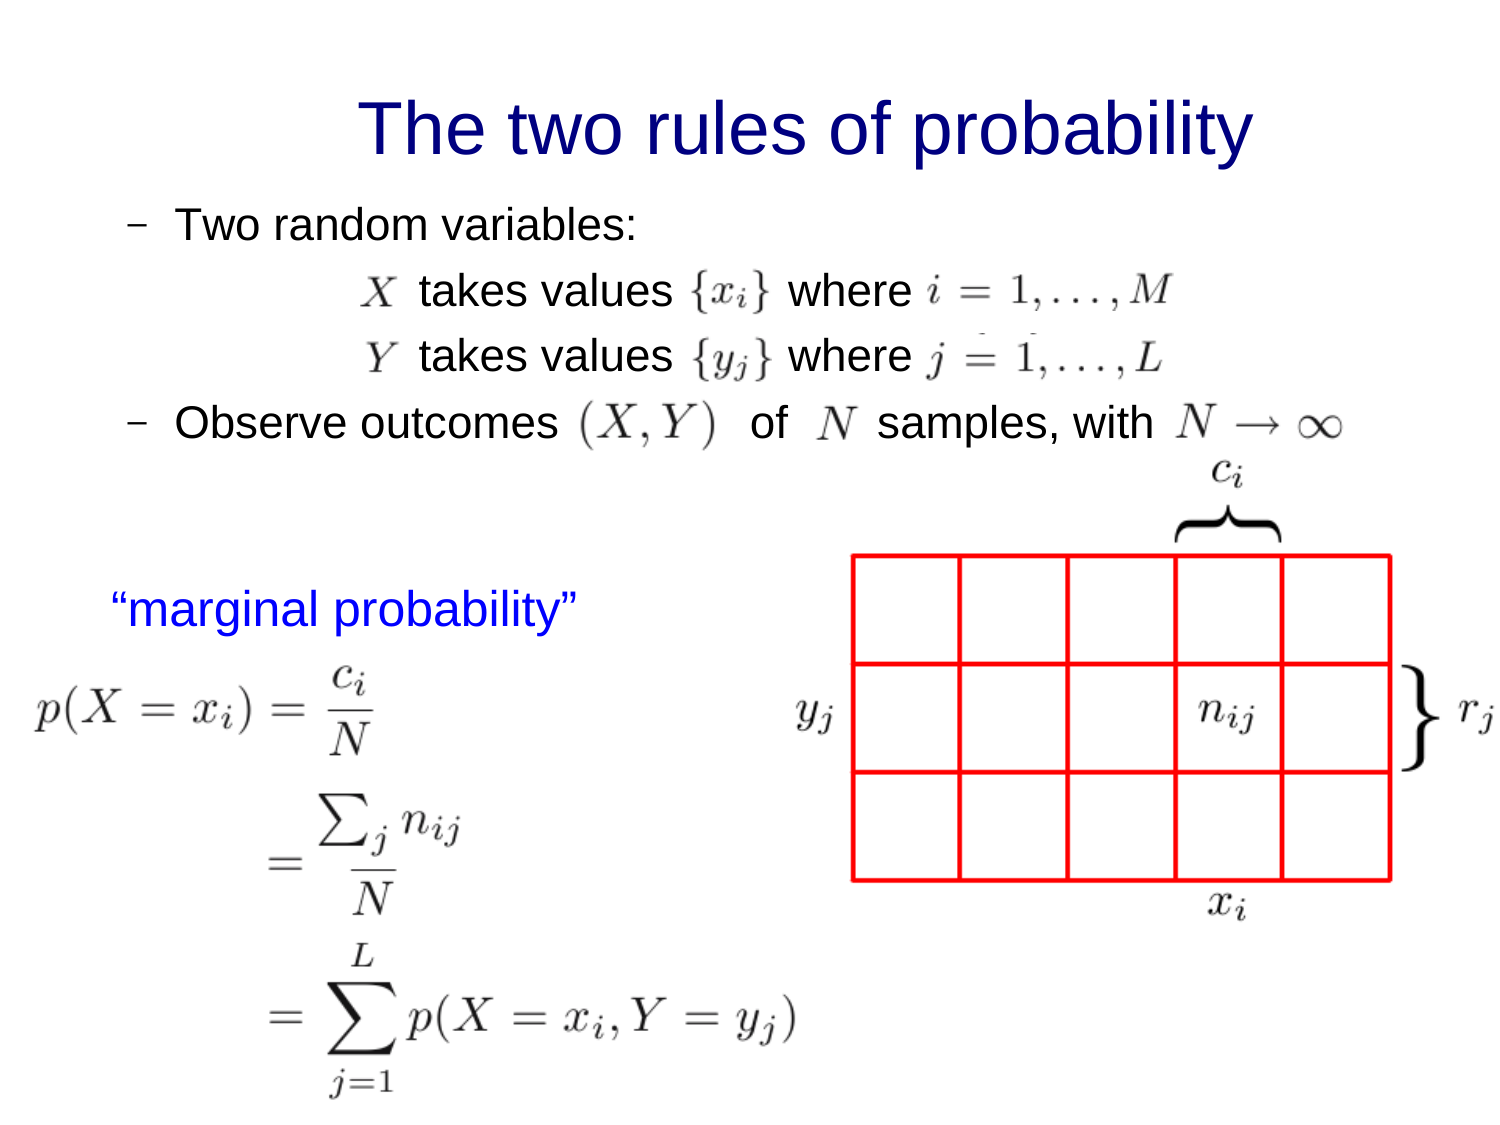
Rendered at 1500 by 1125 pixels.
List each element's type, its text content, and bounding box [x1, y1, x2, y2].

picture [787, 455, 1500, 927]
picture [690, 329, 772, 388]
picture [363, 337, 401, 377]
picture [684, 261, 772, 319]
picture [360, 267, 399, 313]
text_box “marginal probability” [96, 569, 593, 645]
picture [810, 396, 865, 451]
picture [578, 390, 719, 457]
list Two random variables: takes values where takes values where Observe outcomes of samples, with [37, 187, 1500, 1125]
title The two rules of probability [149, 65, 1463, 179]
picture [313, 786, 465, 923]
picture [265, 992, 312, 1037]
picture [924, 333, 1164, 384]
picture [926, 267, 1174, 311]
picture [32, 661, 380, 765]
picture [264, 838, 312, 883]
picture [1166, 393, 1348, 454]
picture [317, 937, 803, 1103]
